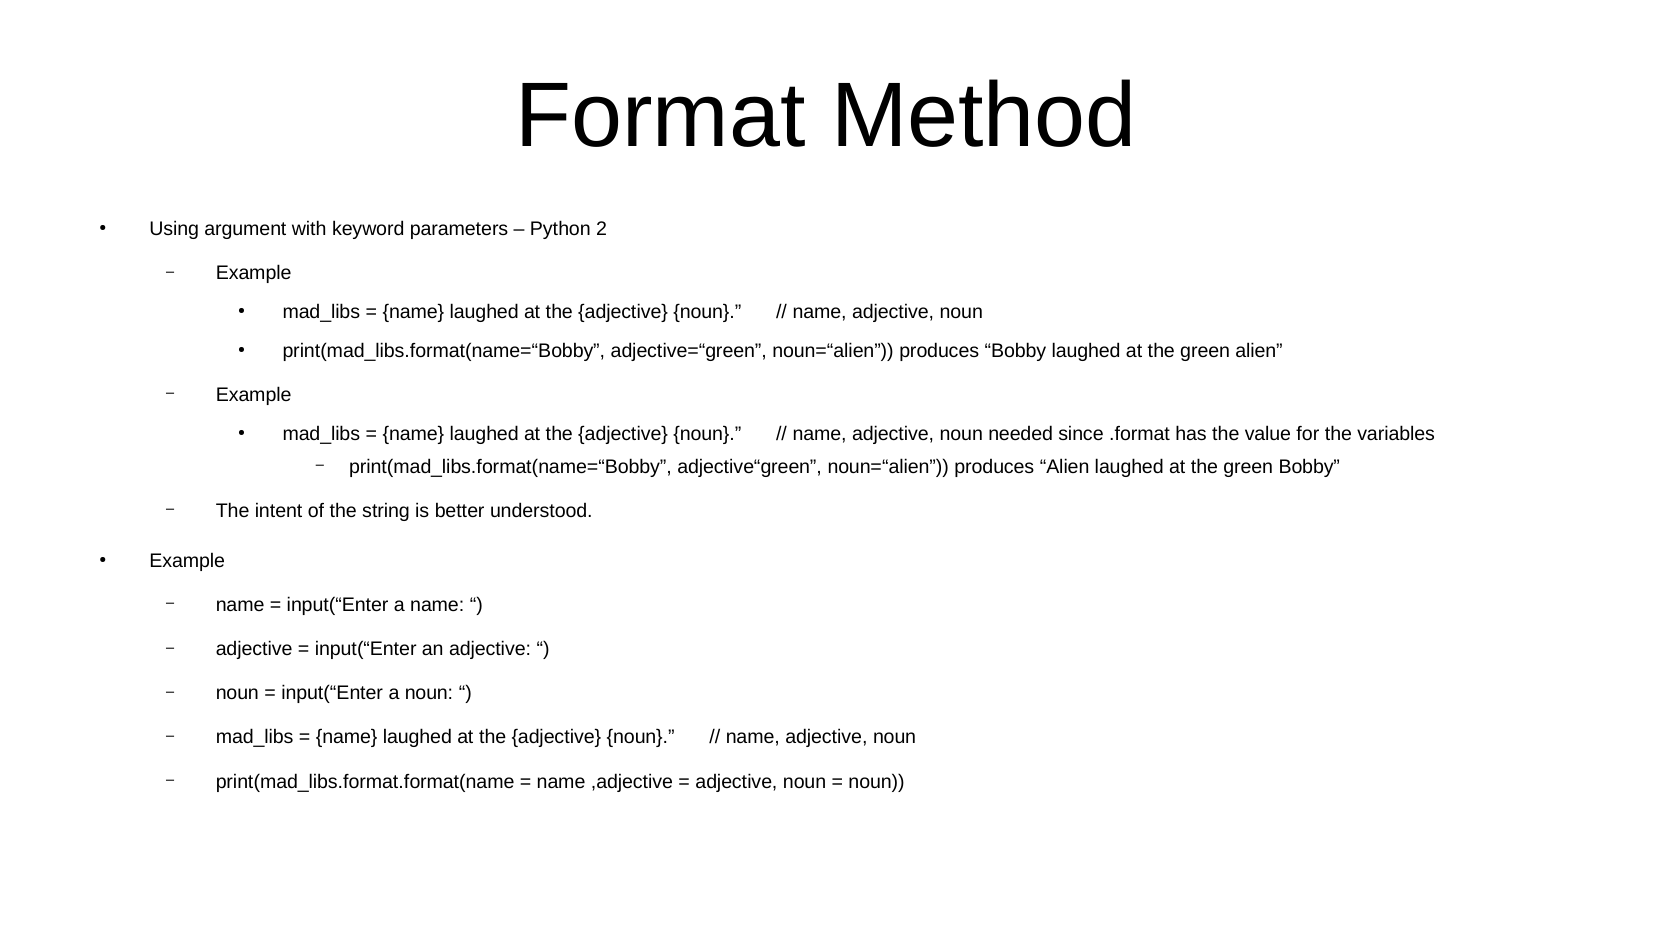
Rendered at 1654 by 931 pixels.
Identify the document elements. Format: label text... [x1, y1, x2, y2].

title Format Method [82, 37, 1571, 193]
list Using argument with keyword parameters – Python 2 Example mad_libs = {name} laughed at the {adjective} {noun}.” // name, adjective, noun print(mad_libs.format(name=“Bobby”, adjective=“green”, noun=“alien”)) produces “Bobby laughed at the green alien” Example mad_libs = {name} laughed at the {adjective} {noun}.” // name, adjective, noun needed since .format has the value for the variables print(mad_libs.format(name=“Bobby”, adjective“green”, noun=“alien”)) produces “Alien laughed at the green Bobby” The intent of the string is better understood. Example name = input(“Enter a name: “) adjective = input(“Enter an adjective: “) noun = input(“Enter a noun: “) mad_libs = {name} laughed at the {adjective} {noun}.” // name, adjective, noun print(mad_libs.format.format(name = name ,adjective = adjective, noun = noun)) [82, 217, 1486, 796]
